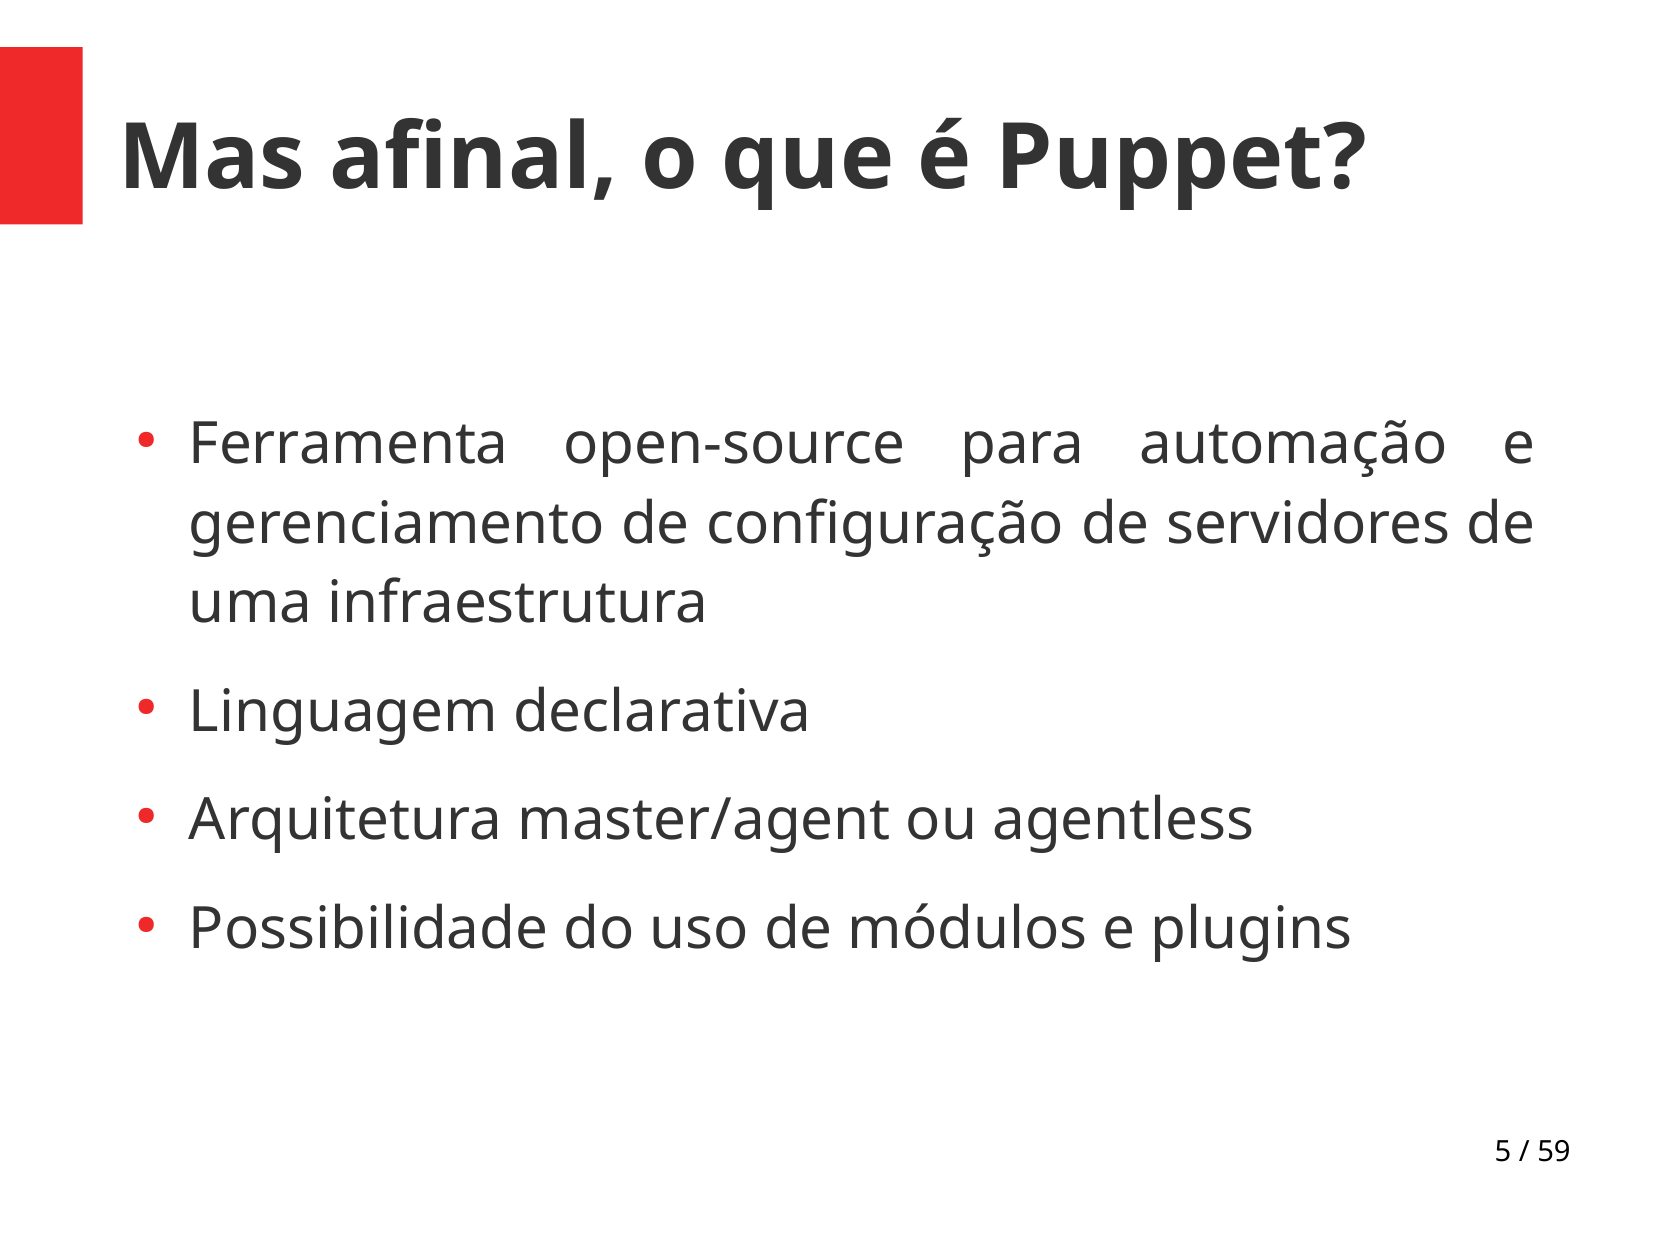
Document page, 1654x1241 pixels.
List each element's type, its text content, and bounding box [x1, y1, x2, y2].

title Mas afinal, o que é Puppet? [118, 49, 1571, 257]
list Ferramenta open-source para automação e gerenciamento de configuração de servidores de uma infraestrutura Linguagem declarativa Arquitetura master/agent ou agentless Possibilidade do uso de módulos e plugins [118, 401, 1536, 1121]
